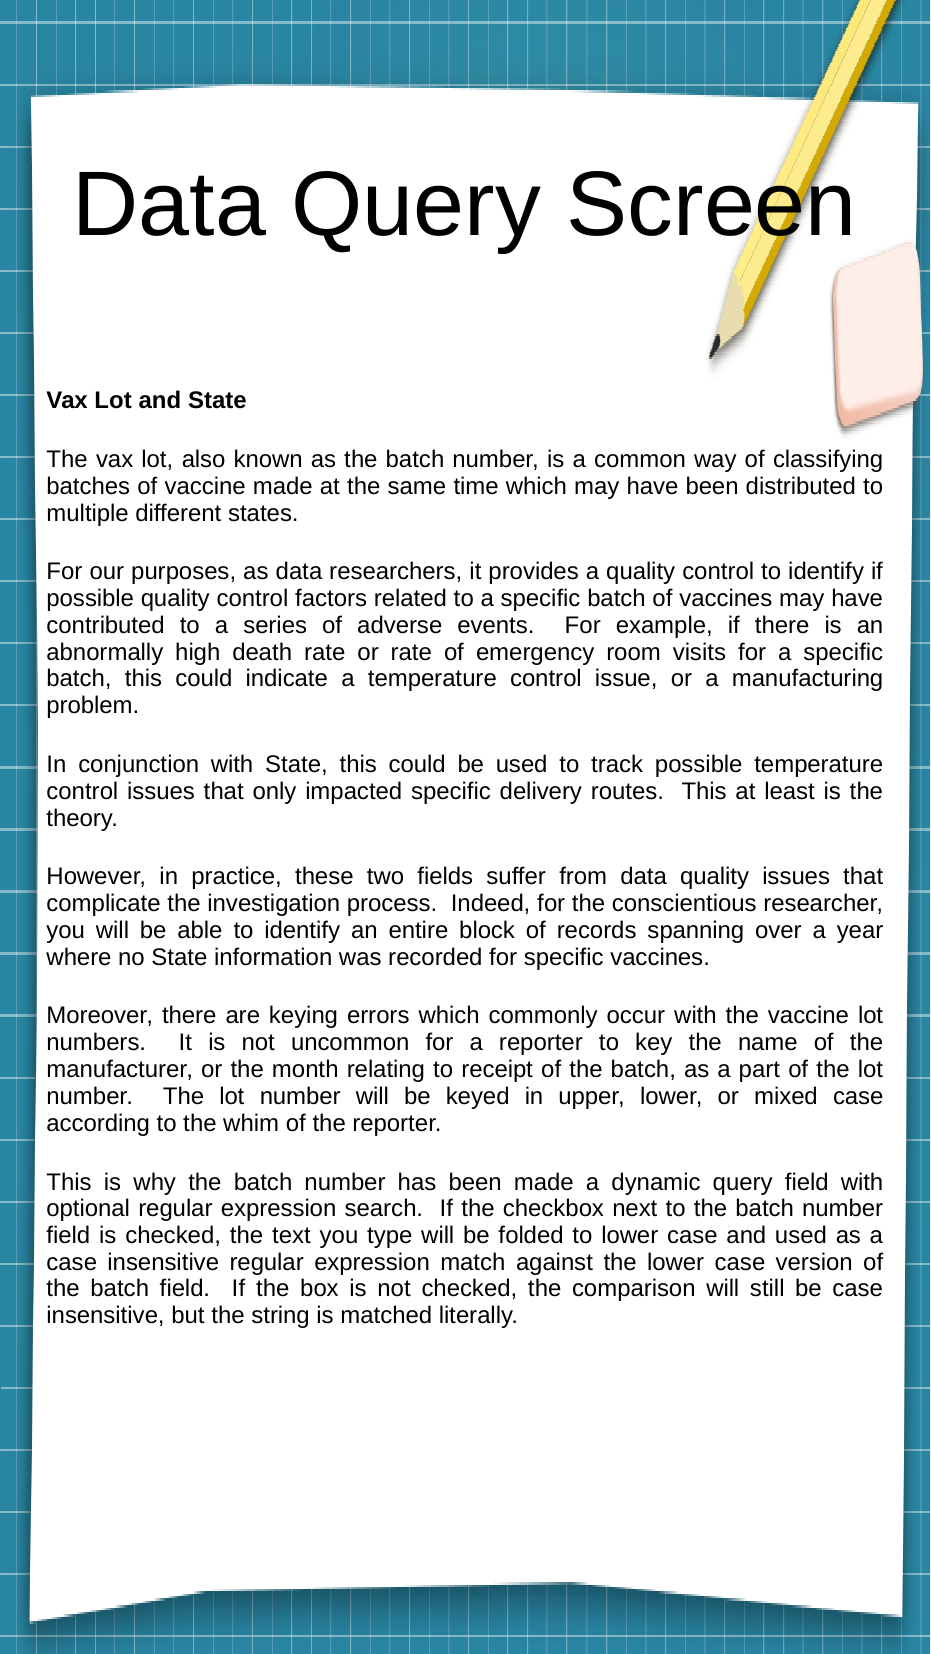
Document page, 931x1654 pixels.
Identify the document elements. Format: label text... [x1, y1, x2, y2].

picture [0, 0, 931, 1654]
list Vax Lot and State The vax lot, also known as the batch number, is a common way of classifying batches of vaccine made at the same time which may have been distributed to multiple different states. For our purposes, as data researchers, it provides a quality control to identify if possible quality control factors related to a specific batch of vaccines may have contributed to a series of adverse events. For example, if there is an abnormally high death rate or rate of emergency room visits for a specific batch, this could indicate a temperature control issue, or a manufacturing problem. In conjunction with State, this could be used to track possible temperature control issues that only impacted specific delivery routes. This at least is the theory. However, in practice, these two fields suffer from data quality issues that complicate the investigation process. Indeed, for the conscientious researcher, you will be able to identify an entire block of records spanning over a year where no State information was recorded for specific vaccines. Moreover, there are keying errors which commonly occur with the vaccine lot numbers. It is not uncommon for a reporter to key the name of the manufacturer, or the month relating to receipt of the batch, as a part of the lot number. The lot number will be keyed in upper, lower, or mixed case according to the whim of the reporter. This is why the batch number has been made a dynamic query field with optional regular expression search. If the checkbox next to the batch number field is checked, the text you type will be folded to lower case and used as a case insensitive regular expression match against the lower case version of the batch field. If the box is not checked, the comparison will still be case insensitive, but the string is matched literally. [46, 386, 884, 1346]
title Data Query Screen [46, 65, 884, 342]
